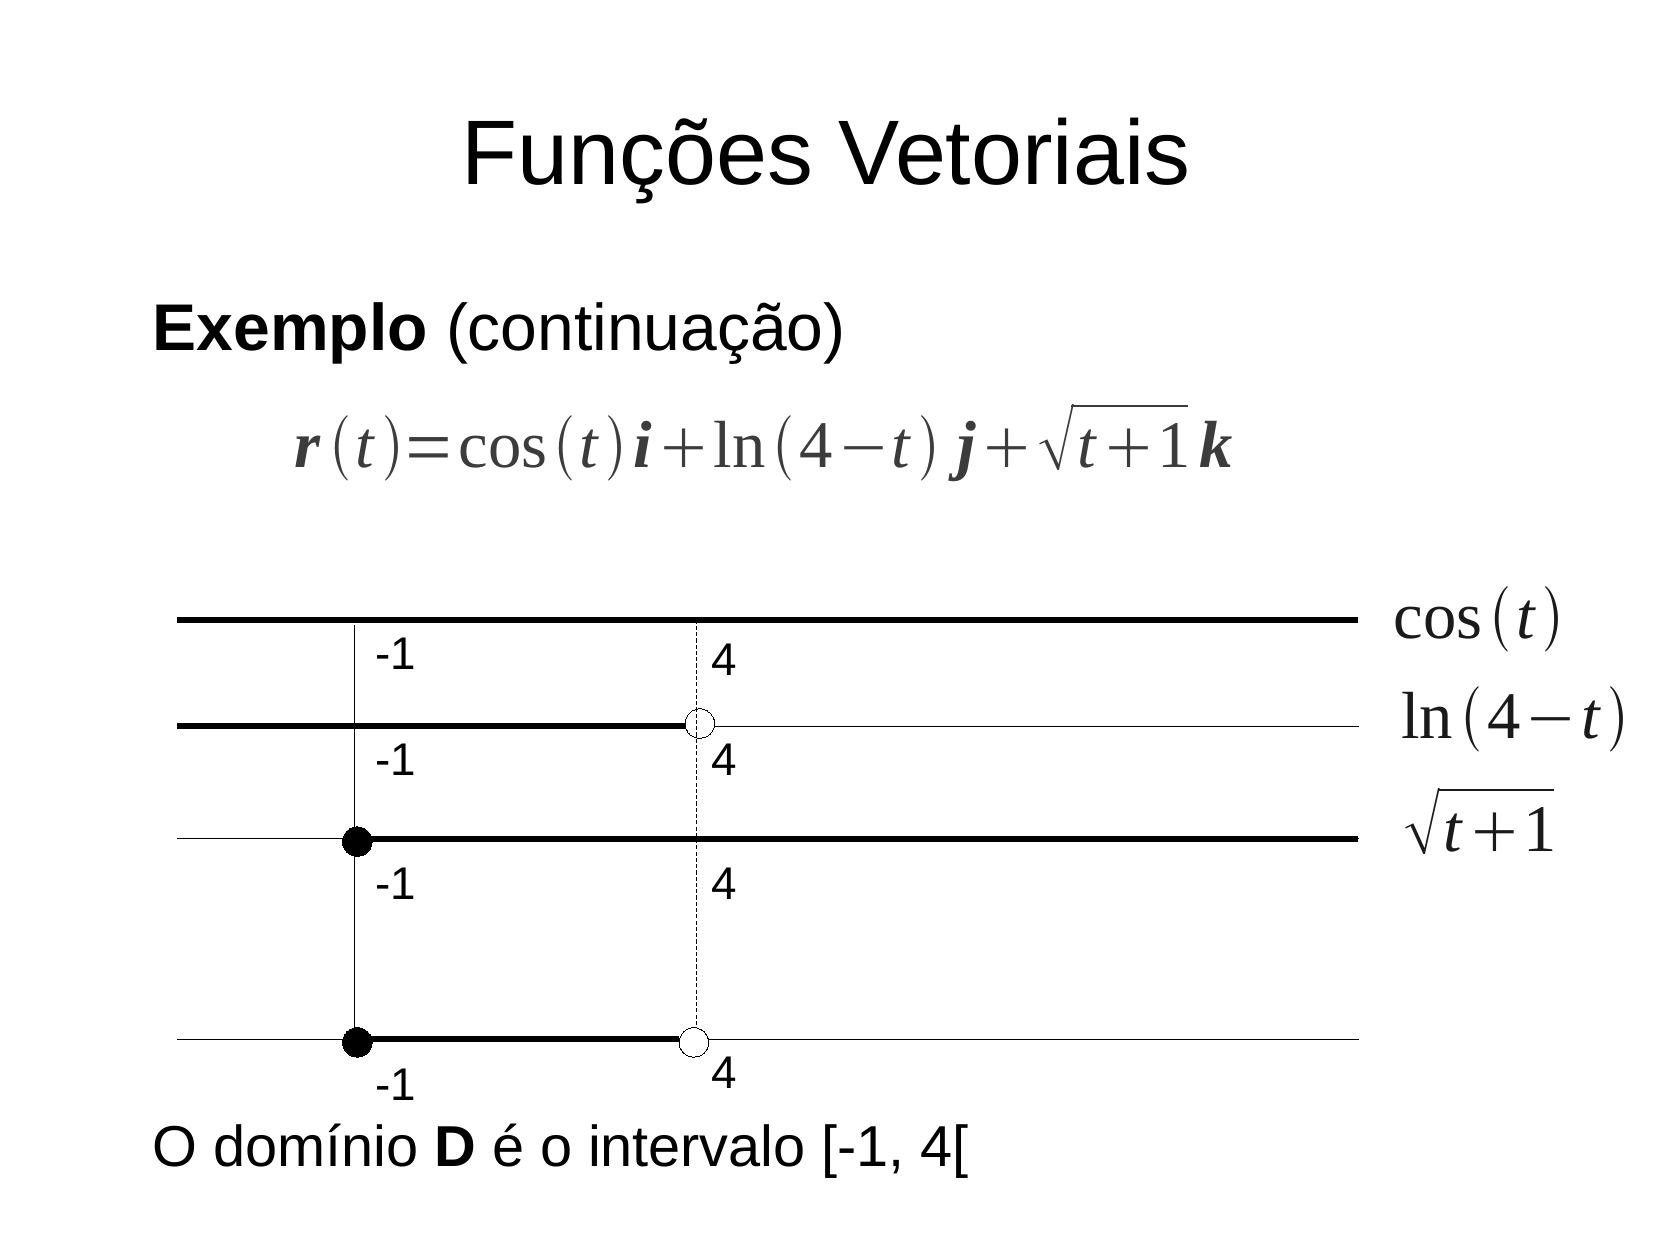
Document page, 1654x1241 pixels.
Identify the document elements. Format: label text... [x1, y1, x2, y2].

text_box -1 [360, 620, 538, 687]
text_box [342, 827, 354, 856]
text_box [342, 1027, 373, 1058]
chart [287, 401, 1240, 485]
text_box -1 [360, 850, 538, 917]
text_box [355, 826, 373, 857]
list Exemplo (continuação) O domínio D é o intervalo [-1, 4[ [82, 290, 1571, 1190]
chart [1395, 785, 1563, 866]
text_box -1 [360, 1051, 538, 1118]
text_box -1 [360, 726, 538, 793]
text_box 4 [696, 626, 875, 693]
text_box 4 [696, 1039, 875, 1106]
text_box [685, 708, 715, 738]
text_box 4 [696, 850, 875, 917]
chart [1387, 578, 1569, 656]
text_box 4 [696, 726, 875, 793]
title Funções Vetoriais [82, 49, 1571, 257]
text_box [679, 1027, 709, 1058]
chart [1393, 679, 1634, 756]
